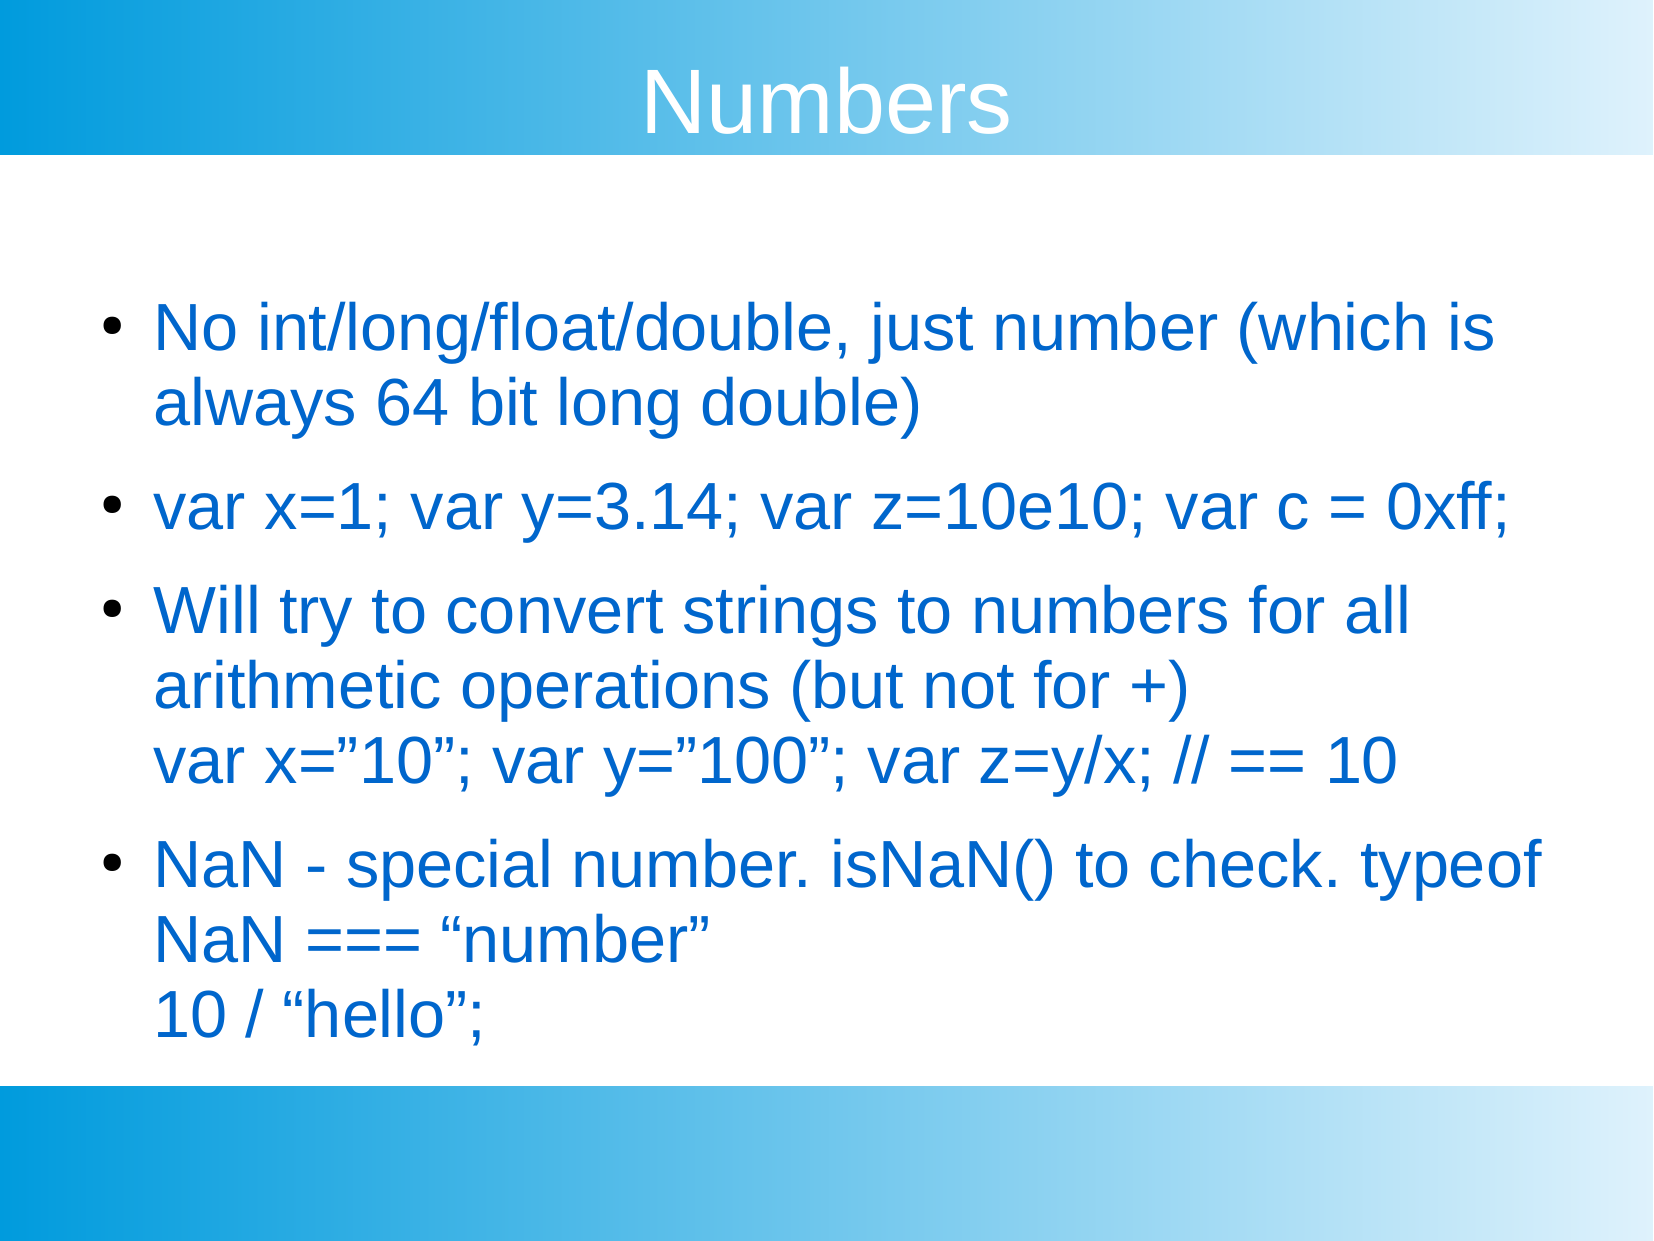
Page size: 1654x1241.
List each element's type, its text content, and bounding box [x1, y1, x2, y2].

list No int/long/float/double, just number (which is always 64 bit long double) var x=1; var y=3.14; var z=10e10; var c = 0xff; Will try to convert strings to numbers for all arithmetic operations (but not for +) var x=”10”; var y=”100”; var z=y/x; // == 10 NaN - special number. isNaN() to check. typeof NaN === “number” 10 / “hello”; [82, 290, 1571, 1010]
title Numbers [82, 49, 1571, 155]
